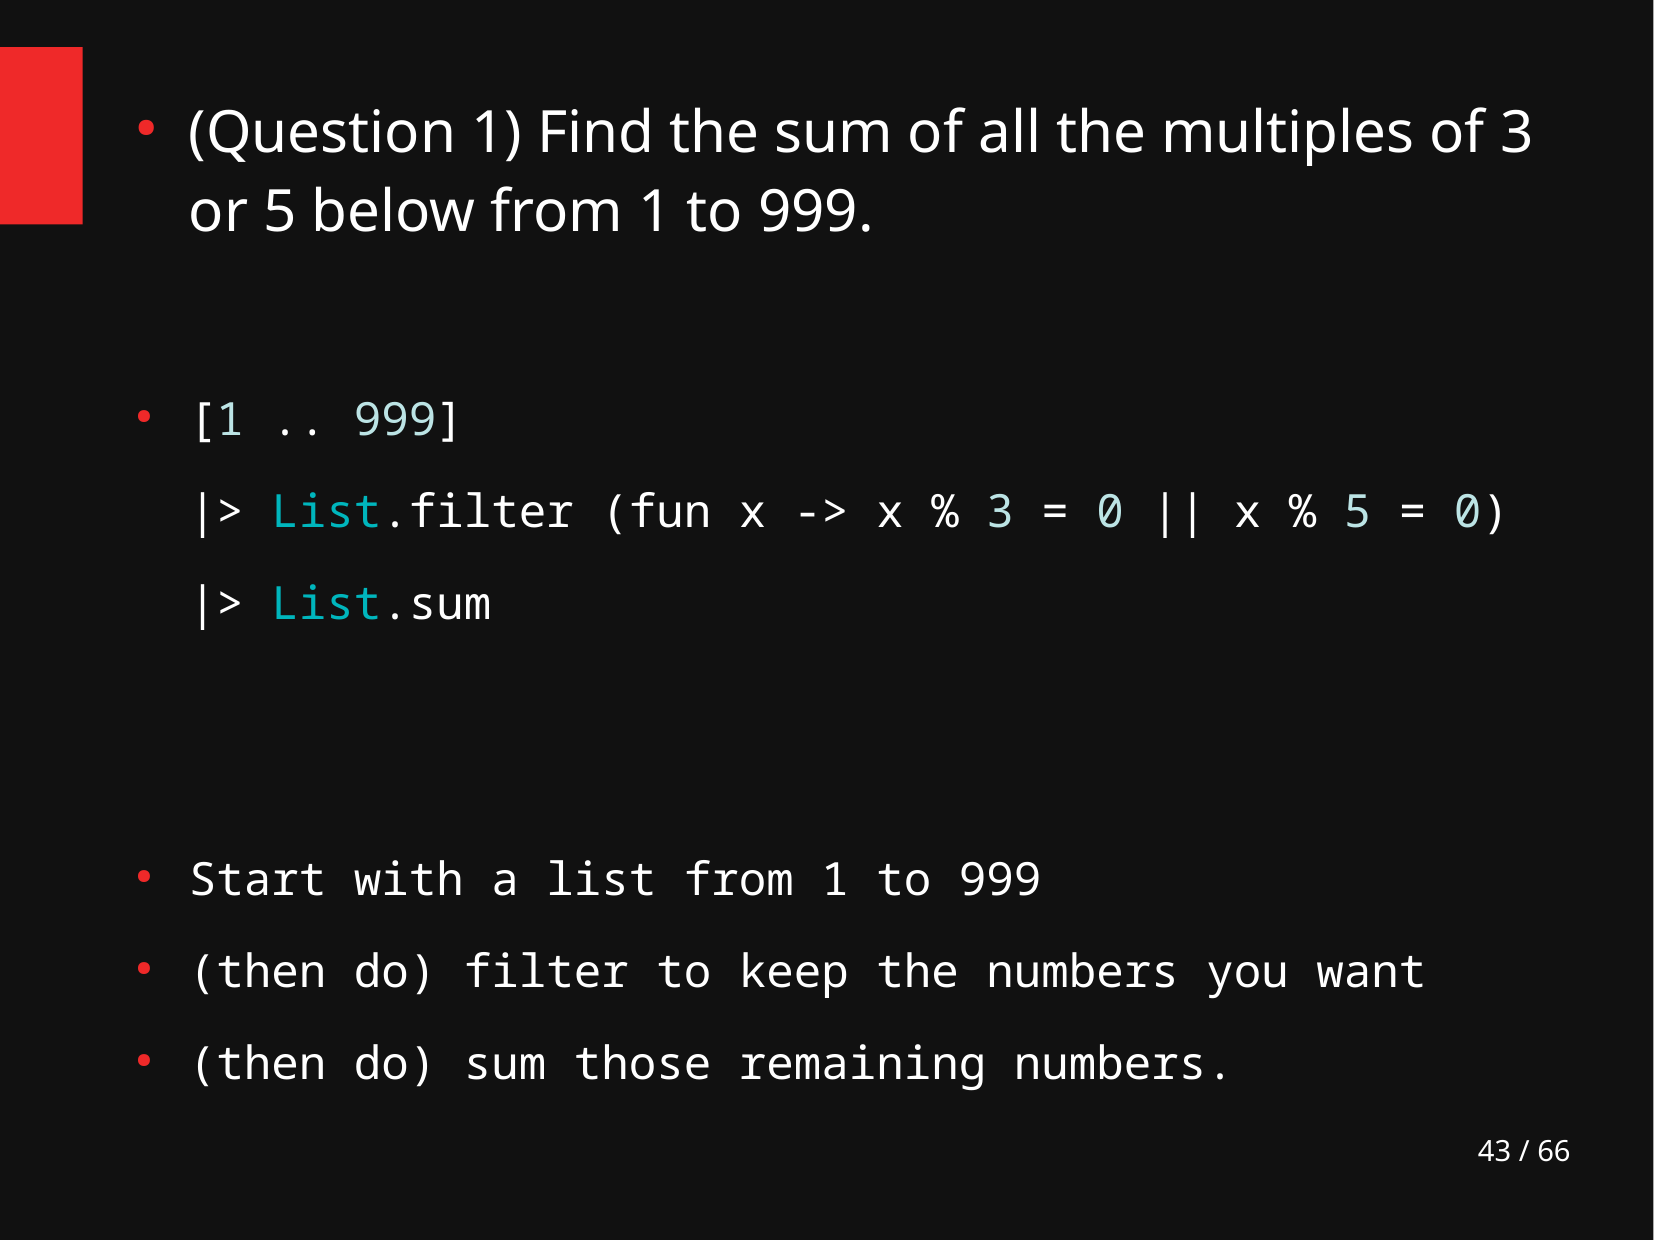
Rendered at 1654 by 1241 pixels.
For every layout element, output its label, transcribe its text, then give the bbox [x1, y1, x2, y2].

list (Question 1) Find the sum of all the multiples of 3 or 5 below from 1 to 999. [1 .. 999] |> List.filter (fun x -> x % 3 = 0 || x % 5 = 0) |> List.sum Start with a list from 1 to 999 (then do) filter to keep the numbers you want (then do) sum those remaining numbers. [118, 90, 1536, 1074]
